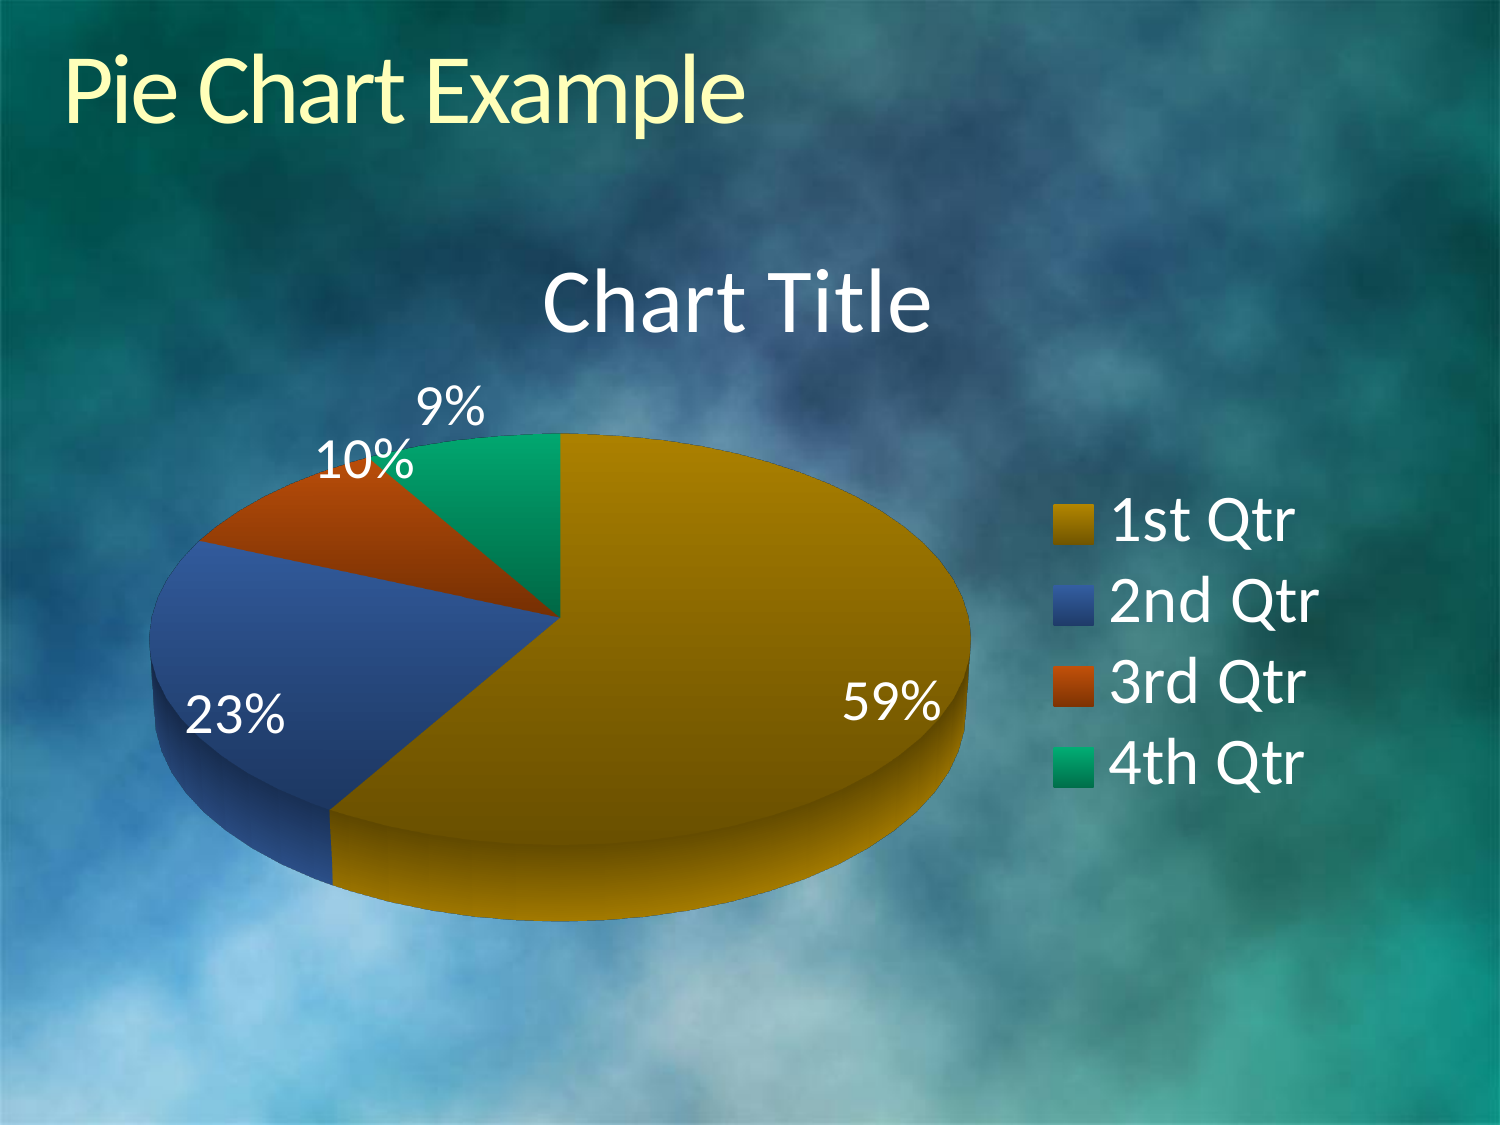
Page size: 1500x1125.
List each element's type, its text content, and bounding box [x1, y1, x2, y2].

title Pie Chart Example [62, 37, 1438, 147]
picture [0, 0, 1500, 1125]
chart [101, 212, 1375, 1015]
